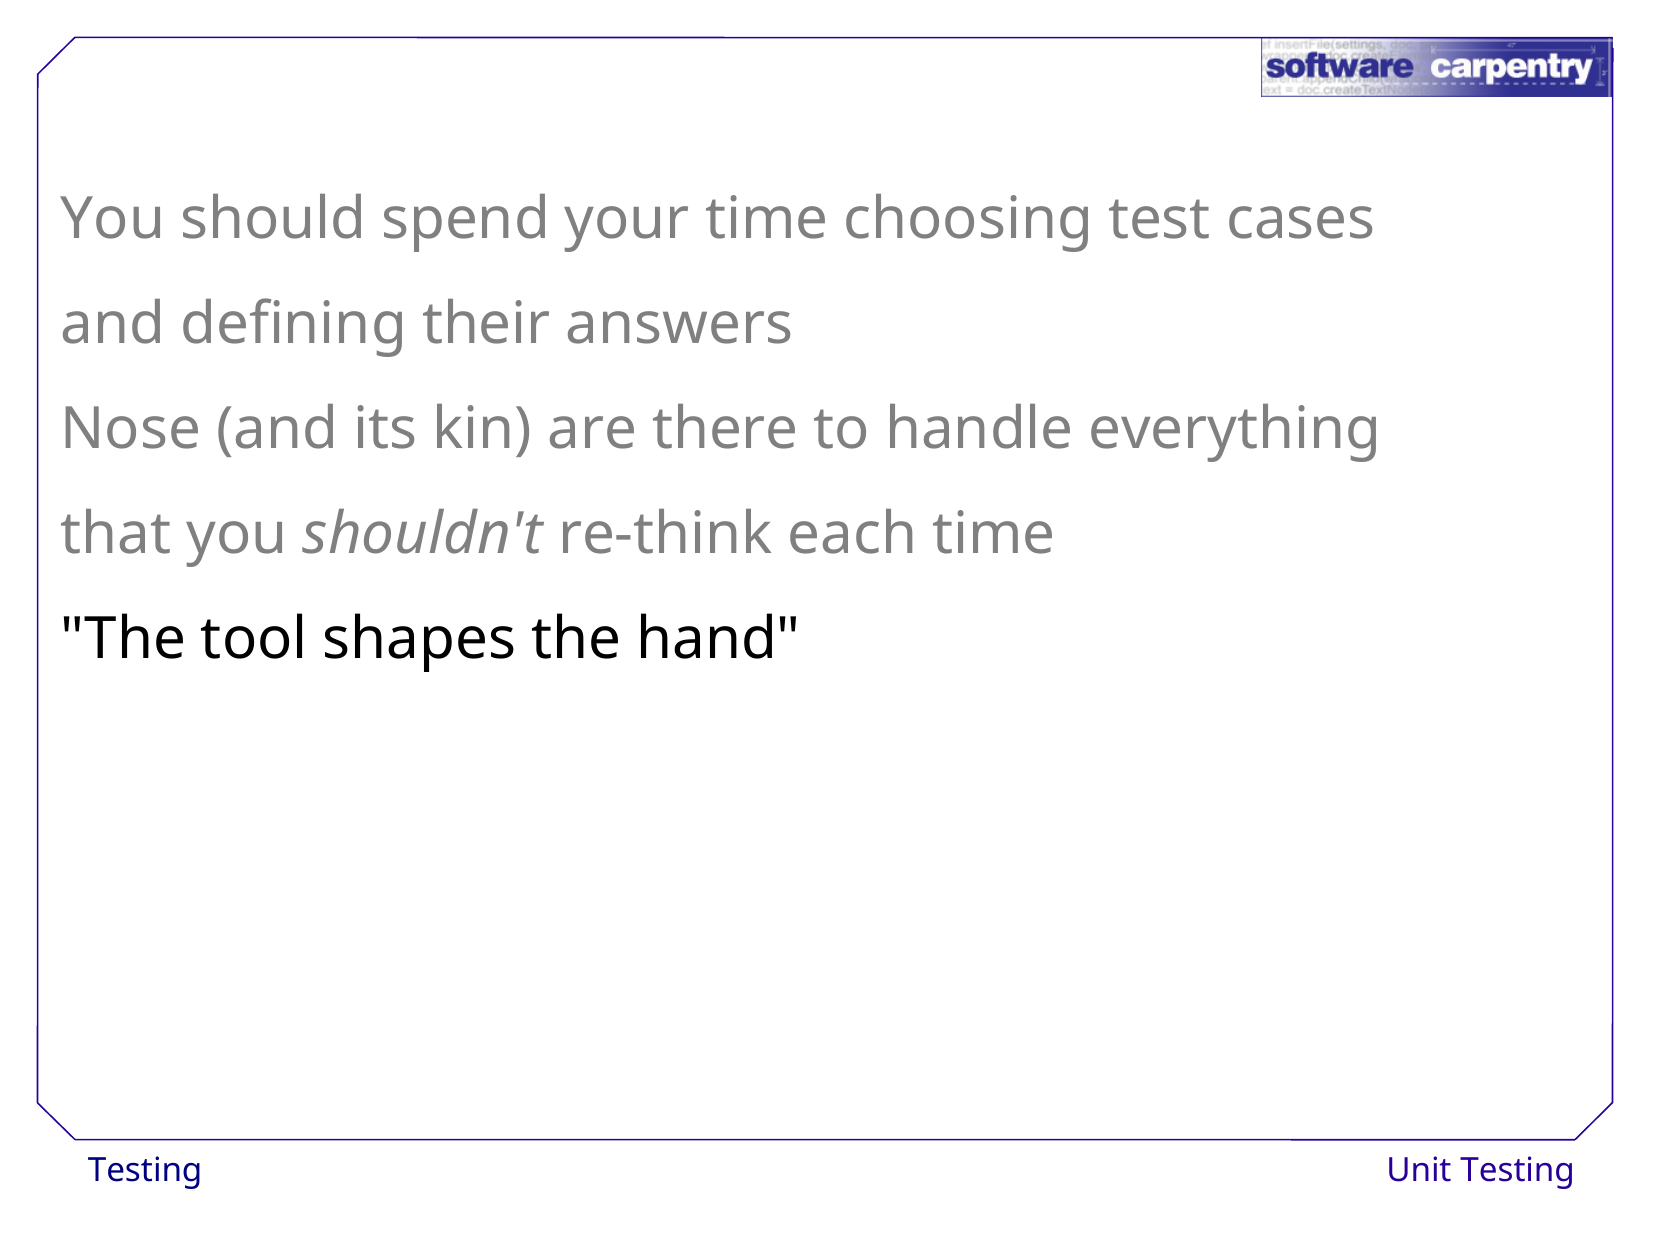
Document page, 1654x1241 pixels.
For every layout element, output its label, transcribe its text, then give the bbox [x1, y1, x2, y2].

text_box You should spend your time choosing test cases and defining their answers Nose (and its kin) are there to handle everything that you shouldn't re-think each time "The tool shapes the hand" [46, 138, 1547, 679]
picture [1261, 39, 1613, 97]
